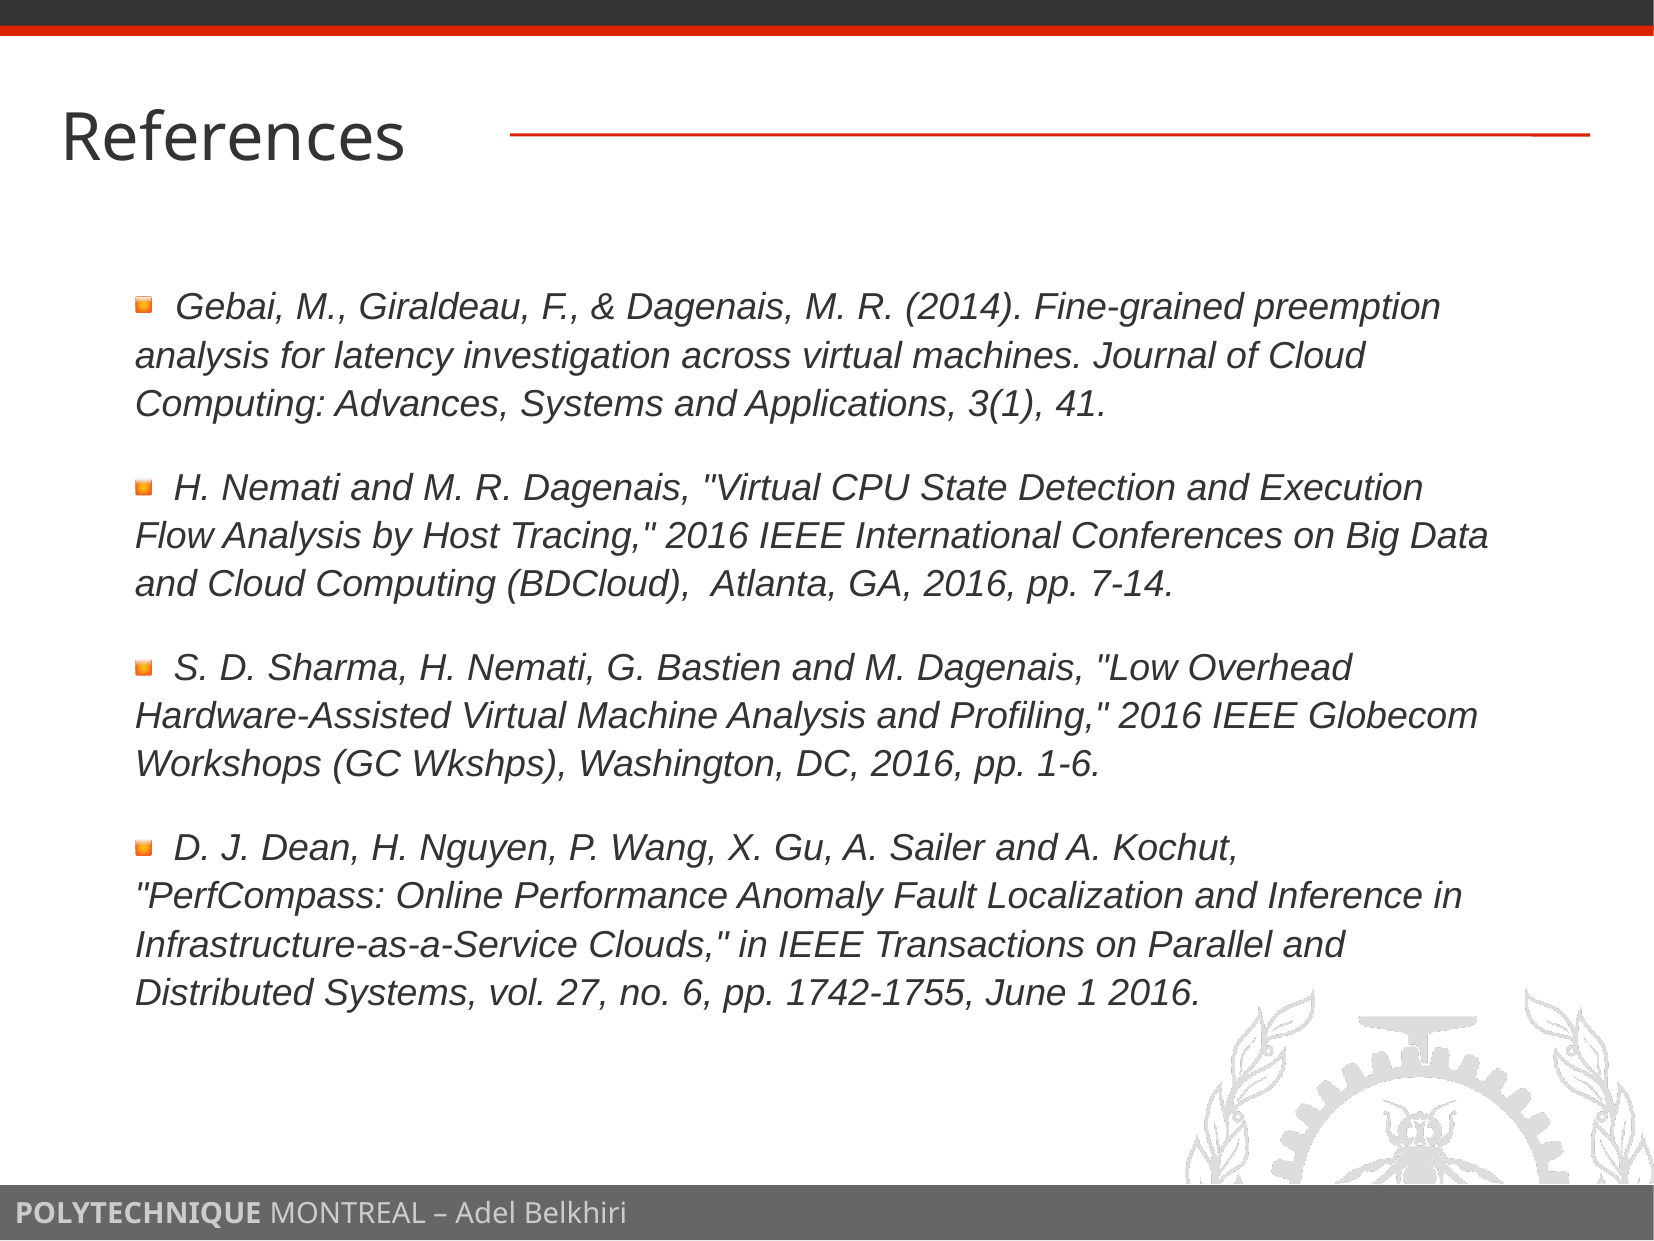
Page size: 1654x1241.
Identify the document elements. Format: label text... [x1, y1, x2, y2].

text_box Gebai, M., Giraldeau, F., & Dagenais, M. R. (2014). Fine-grained preemption analysis for latency investigation across virtual machines. Journal of Cloud Computing: Advances, Systems and Applications, 3(1), 41. H. Nemati and M. R. Dagenais, "Virtual CPU State Detection and Execution Flow Analysis by Host Tracing," 2016 IEEE International Conferences on Big Data and Cloud Computing (BDCloud), Atlanta, GA, 2016, pp. 7-14. S. D. Sharma, H. Nemati, G. Bastien and M. Dagenais, "Low Overhead Hardware-Assisted Virtual Machine Analysis and Profiling," 2016 IEEE Globecom Workshops (GC Wkshps), Washington, DC, 2016, pp. 1-6. D. J. Dean, H. Nguyen, P. Wang, X. Gu, A. Sailer and A. Kochut, "PerfCompass: Online Performance Anomaly Fault Localization and Inference in Infrastructure-as-a-Service Clouds," in IEEE Transactions on Parallel and Distributed Systems, vol. 27, no. 6, pp. 1742-1755, June 1 2016. [45, 267, 1516, 1211]
text_box POLYTECHNIQUE MONTREAL – Adel Belkhiri [0, 1185, 1654, 1241]
text_box References [60, 64, 676, 163]
text_box [0, 0, 1654, 36]
picture [1516, 962, 1654, 1211]
